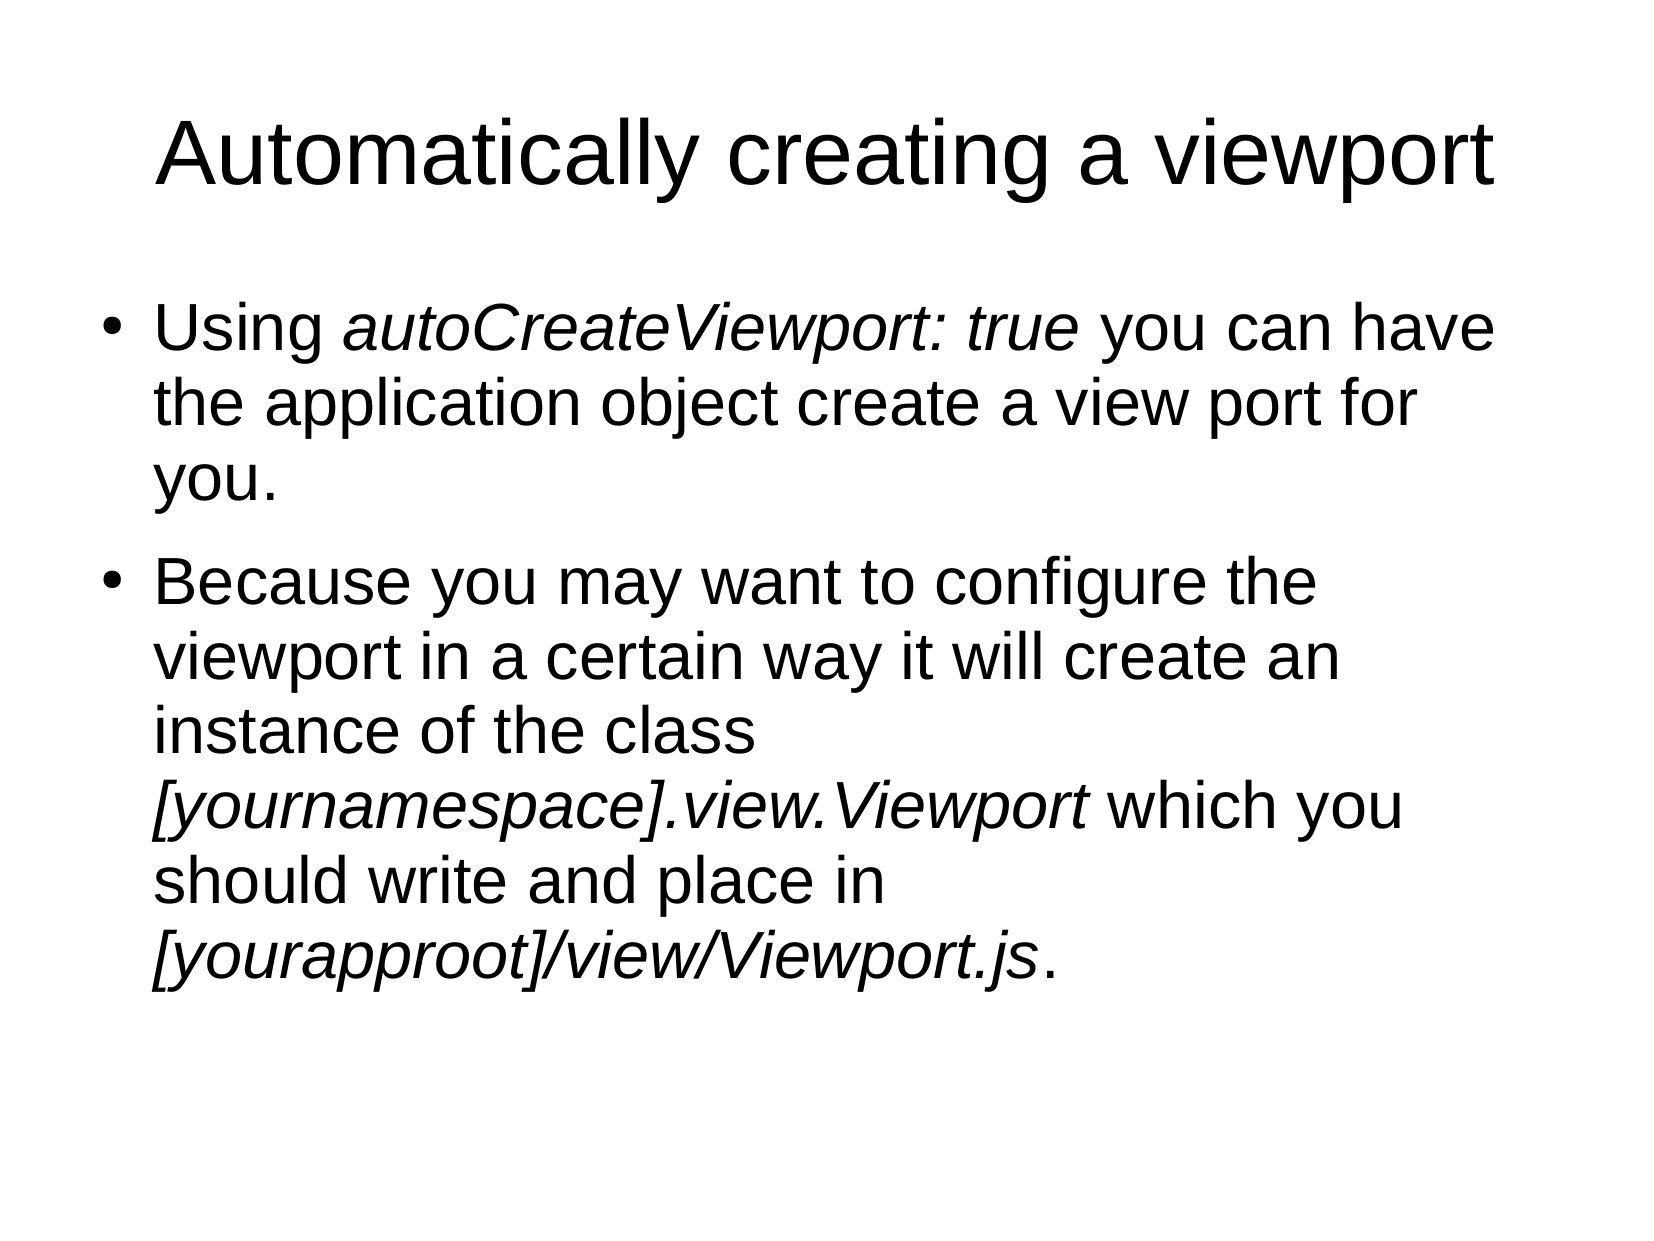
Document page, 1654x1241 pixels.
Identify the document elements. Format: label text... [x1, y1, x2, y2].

list Using autoCreateViewport: true you can have the application object create a view port for you. Because you may want to configure the viewport in a certain way it will create an instance of the class [yournamespace].view.Viewport which you should write and place in [yourapproot]/view/Viewport.js. [82, 290, 1538, 1010]
title Automatically creating a viewport [82, 49, 1571, 257]
